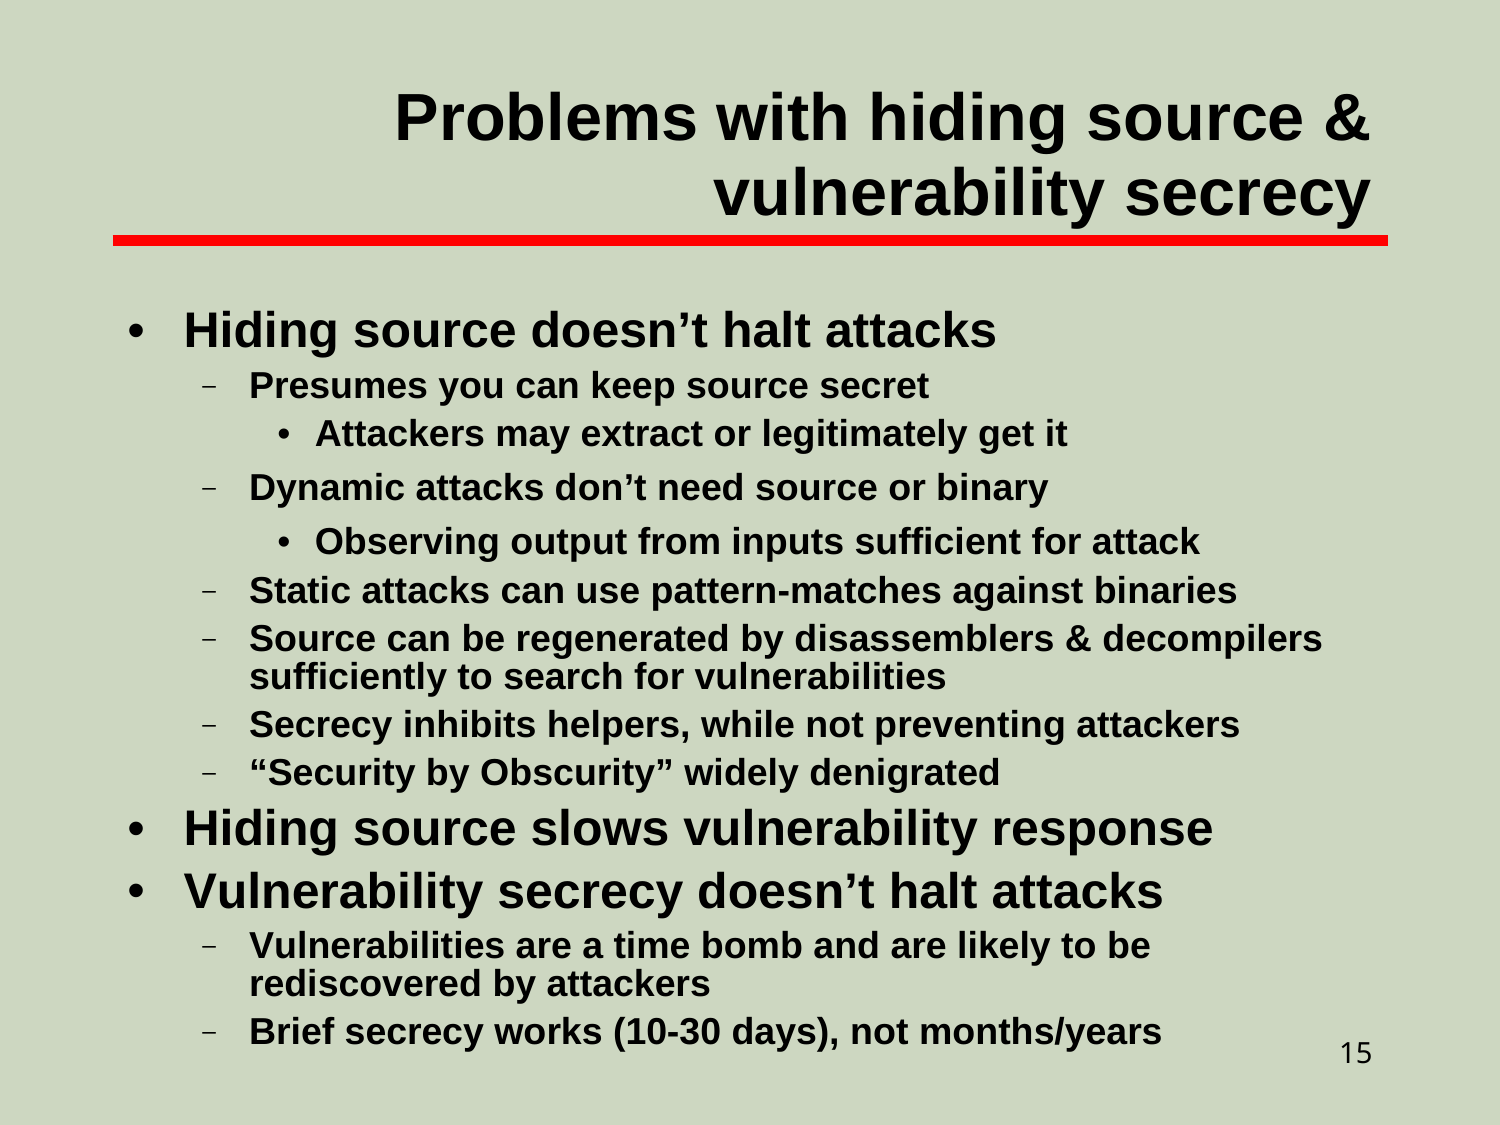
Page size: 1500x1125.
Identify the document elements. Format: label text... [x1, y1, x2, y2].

list Hiding source doesn’t halt attacks Presumes you can keep source secret Attackers may extract or legitimately get it Dynamic attacks don’t need source or binary Observing output from inputs sufficient for attack Static attacks can use pattern-matches against binaries Source can be regenerated by disassemblers & decompilers sufficiently to search for vulnerabilities Secrecy inhibits helpers, while not preventing attackers “Security by Obscurity” widely denigrated Hiding source slows vulnerability response Vulnerability secrecy doesn’t halt attacks Vulnerabilities are a time bomb and are likely to be rediscovered by attackers Brief secrecy works (10-30 days), not months/years [112, 299, 1388, 1083]
title Problems with hiding source & vulnerability secrecy [337, 72, 1388, 238]
